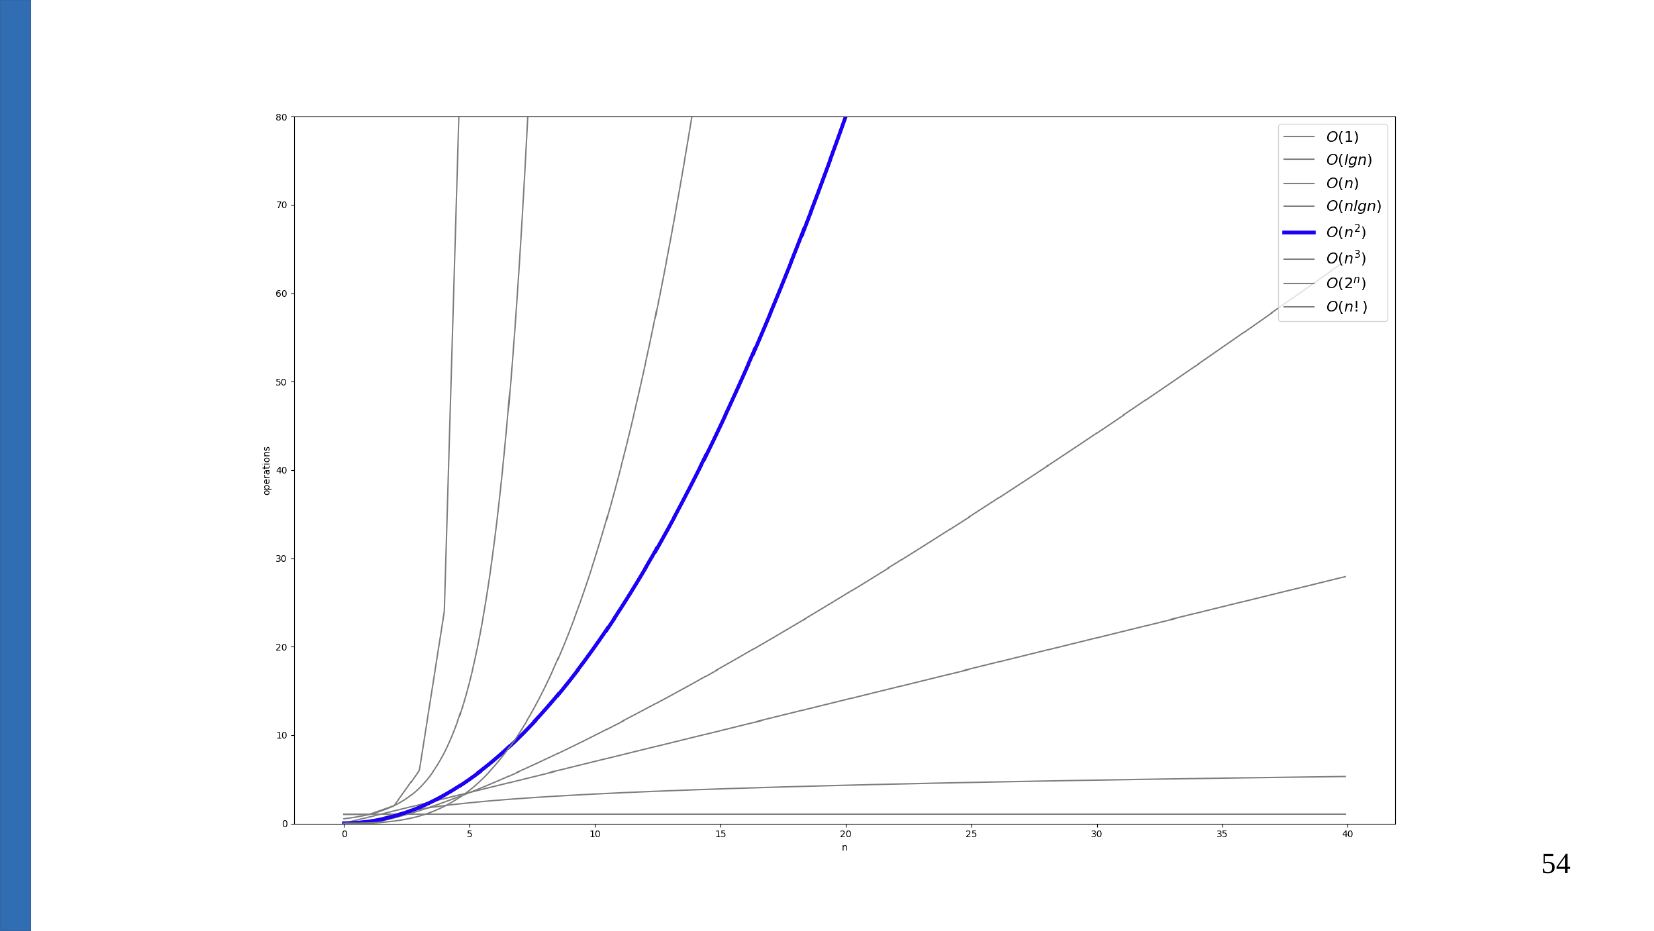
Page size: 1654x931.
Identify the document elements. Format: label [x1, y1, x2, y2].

text_box [0, 0, 31, 931]
picture [116, 6, 1537, 924]
